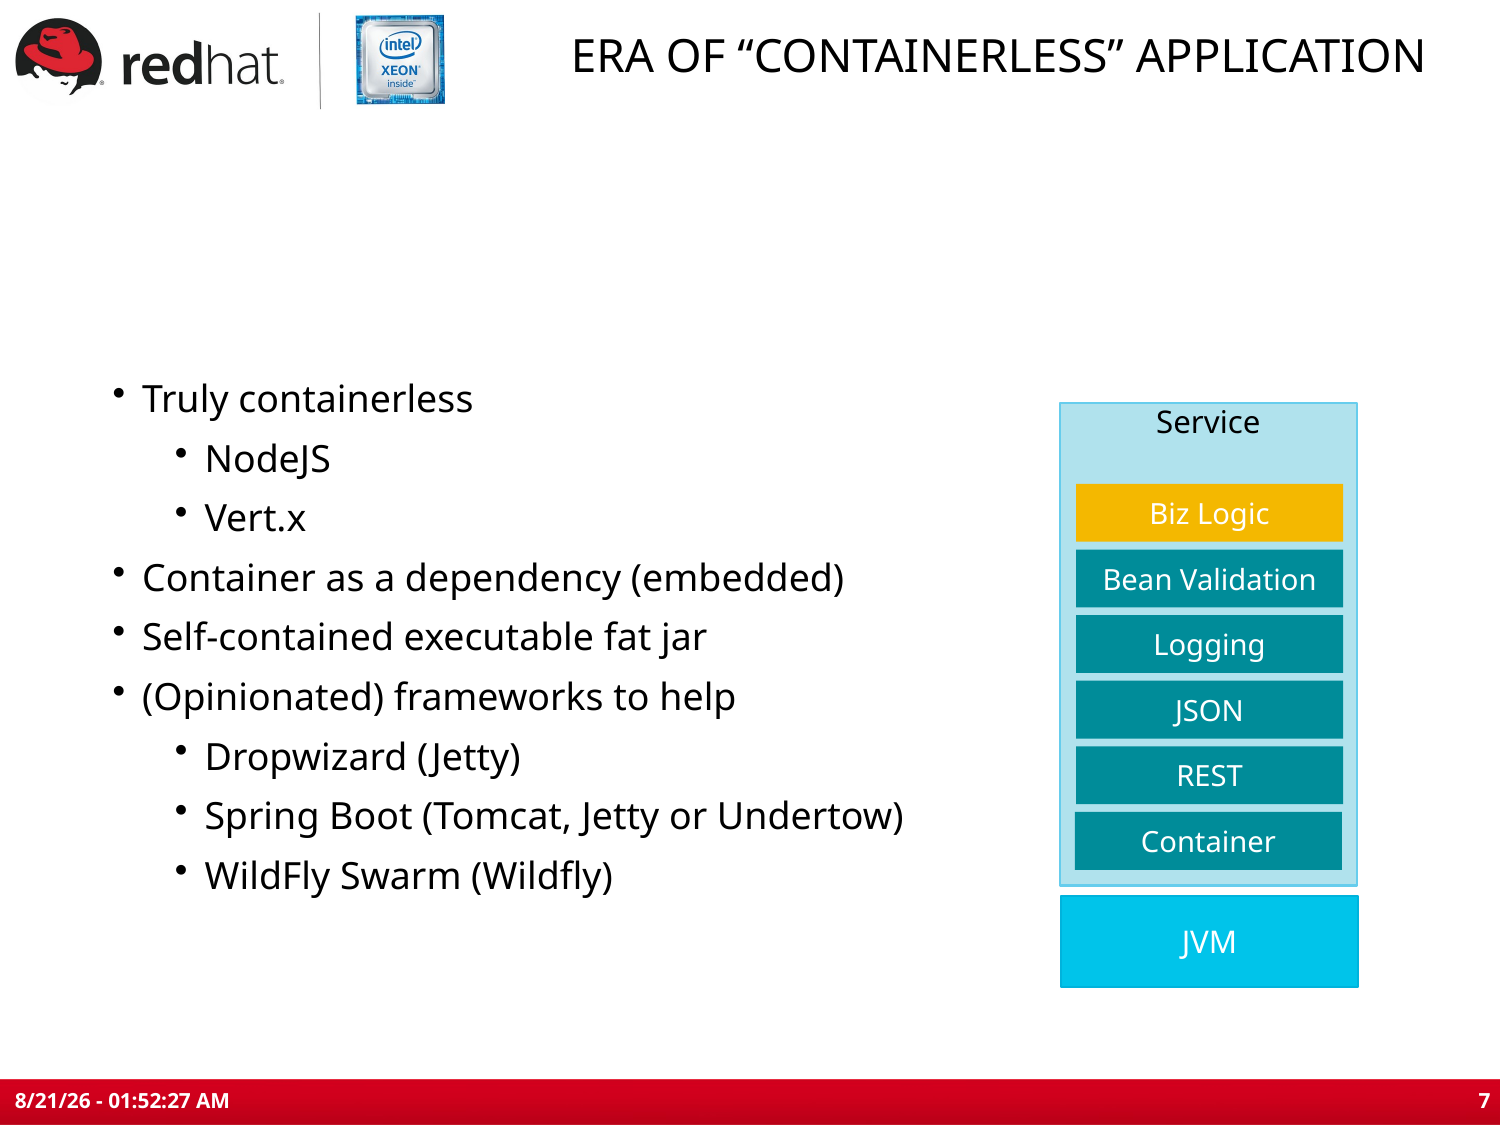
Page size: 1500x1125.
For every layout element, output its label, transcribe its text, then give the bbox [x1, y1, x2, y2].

text_box Container [1074, 811, 1342, 870]
list Truly containerless NodeJS Vert.x Container as a dependency (embedded) Self-contained executable fat jar (Opinionated) frameworks to help Dropwizard (Jetty) Spring Boot (Tomcat, Jetty or Undertow) WildFly Swarm (Wildfly) [112, 375, 1122, 1020]
text_box Service [1059, 402, 1358, 886]
text_box Biz Logic [1076, 483, 1344, 542]
text_box JSON [1076, 680, 1344, 739]
picture [0, 1079, 1500, 1125]
picture [16, 14, 445, 111]
text_box REST [1076, 746, 1344, 805]
title ERA OF “CONTAINERLESS” APPLICATION [249, 0, 1500, 83]
text_box Logging [1076, 615, 1344, 673]
text_box Bean Validation [1076, 549, 1344, 608]
text_box JVM [1060, 895, 1359, 987]
